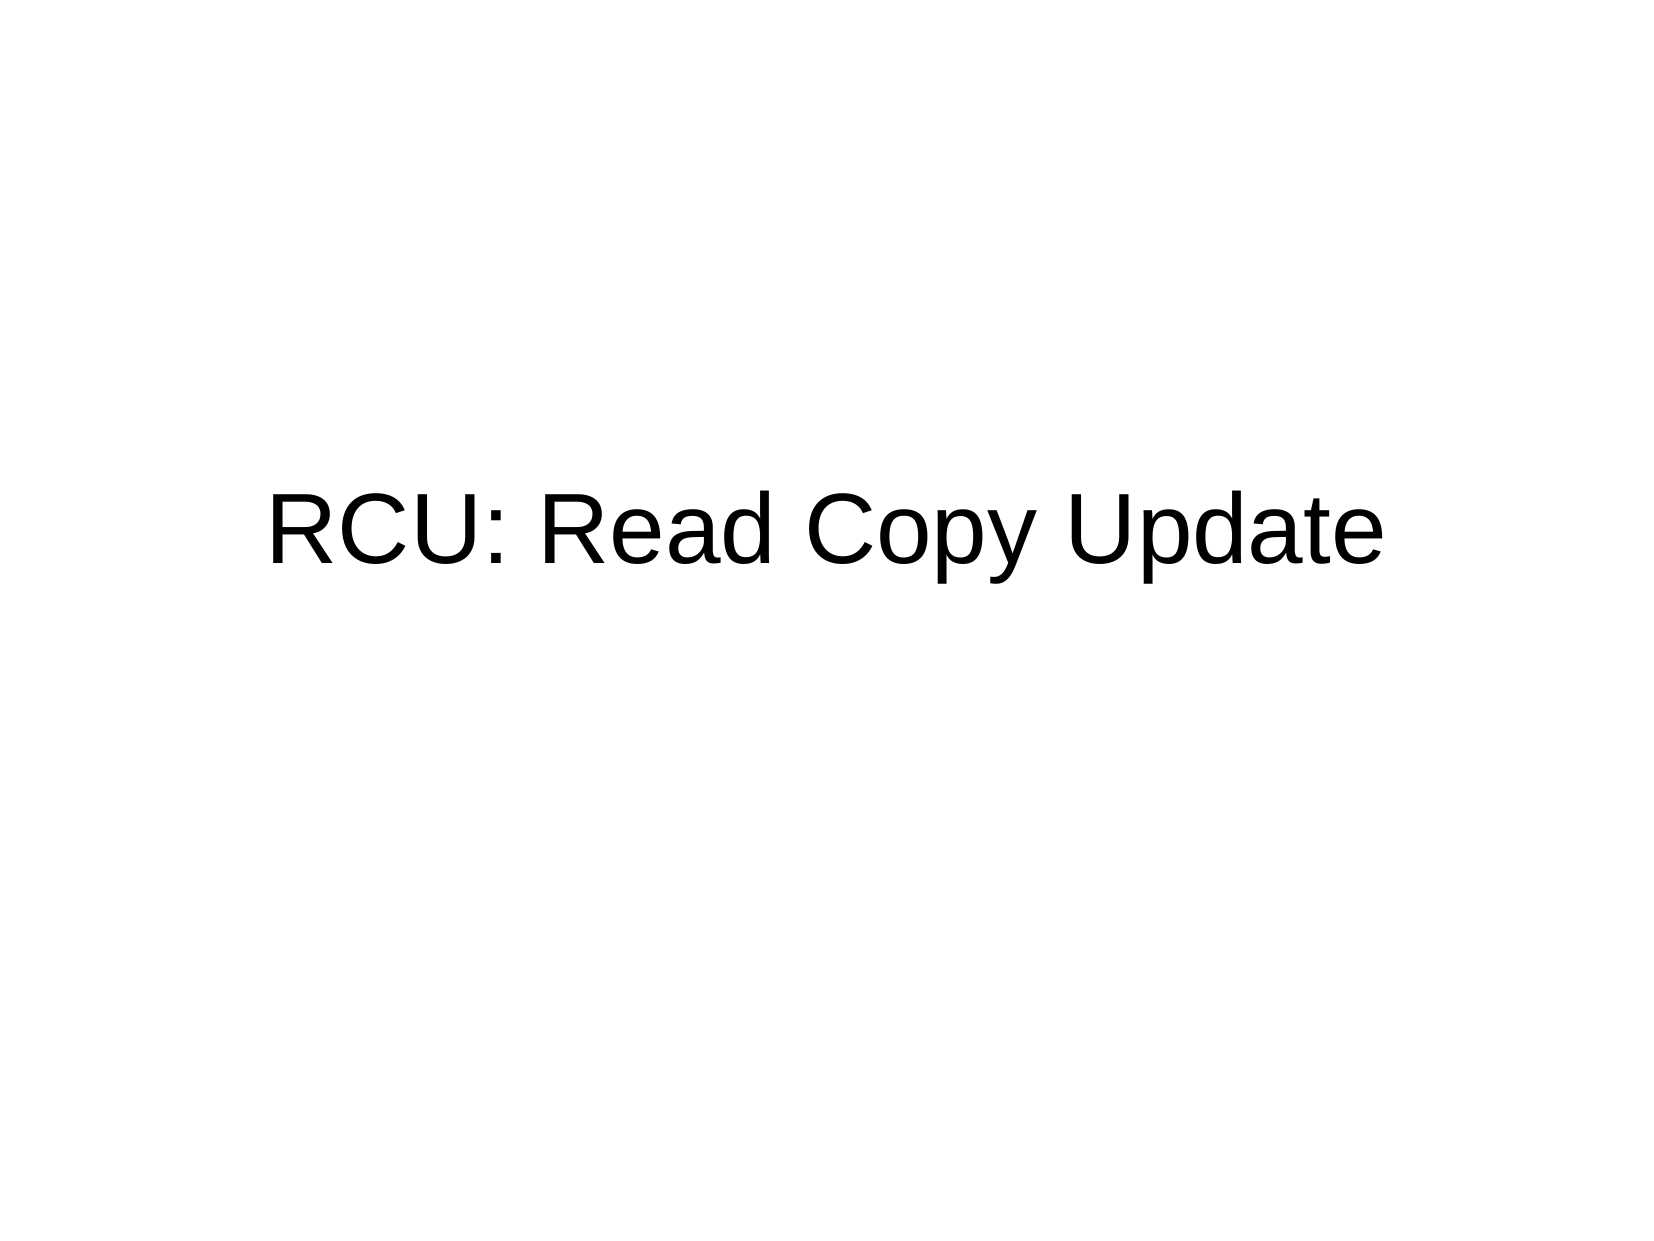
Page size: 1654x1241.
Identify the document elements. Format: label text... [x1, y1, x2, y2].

subtitle RCU: Read Copy Update [82, 49, 1571, 1010]
